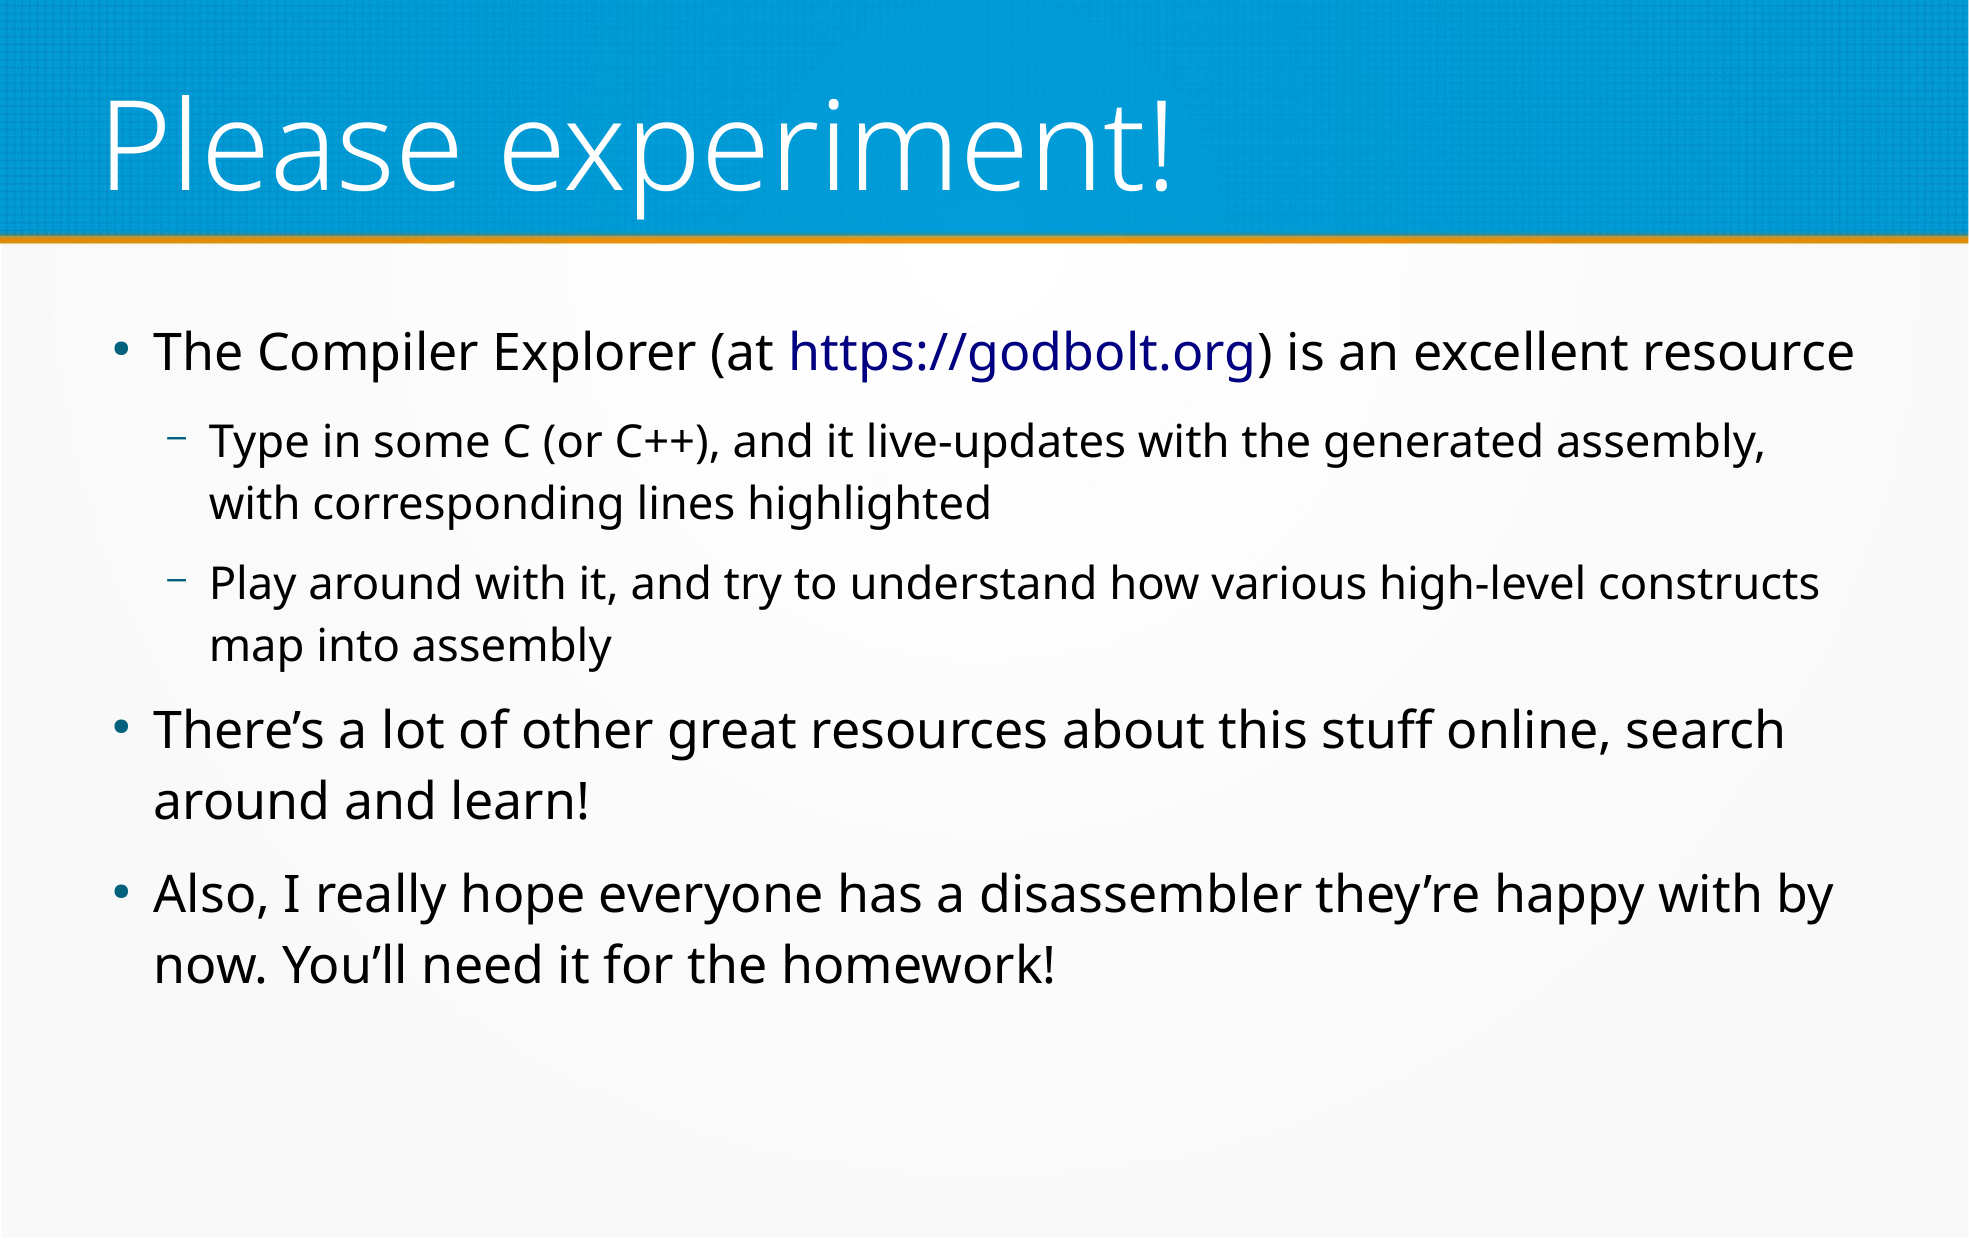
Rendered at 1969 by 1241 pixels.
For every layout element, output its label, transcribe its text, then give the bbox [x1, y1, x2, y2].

picture [0, 233, 1969, 1241]
title Please experiment! [98, 19, 1870, 227]
list The Compiler Explorer (at https://godbolt.org) is an excellent resource Type in some C (or C++), and it live-updates with the generated assembly, with corresponding lines highlighted Play around with it, and try to understand how various high-level constructs map into assembly There’s a lot of other great resources about this stuff online, search around and learn! Also, I really hope everyone has a disassembler they’re happy with by now. You’ll need it for the homework! [98, 315, 1861, 1081]
